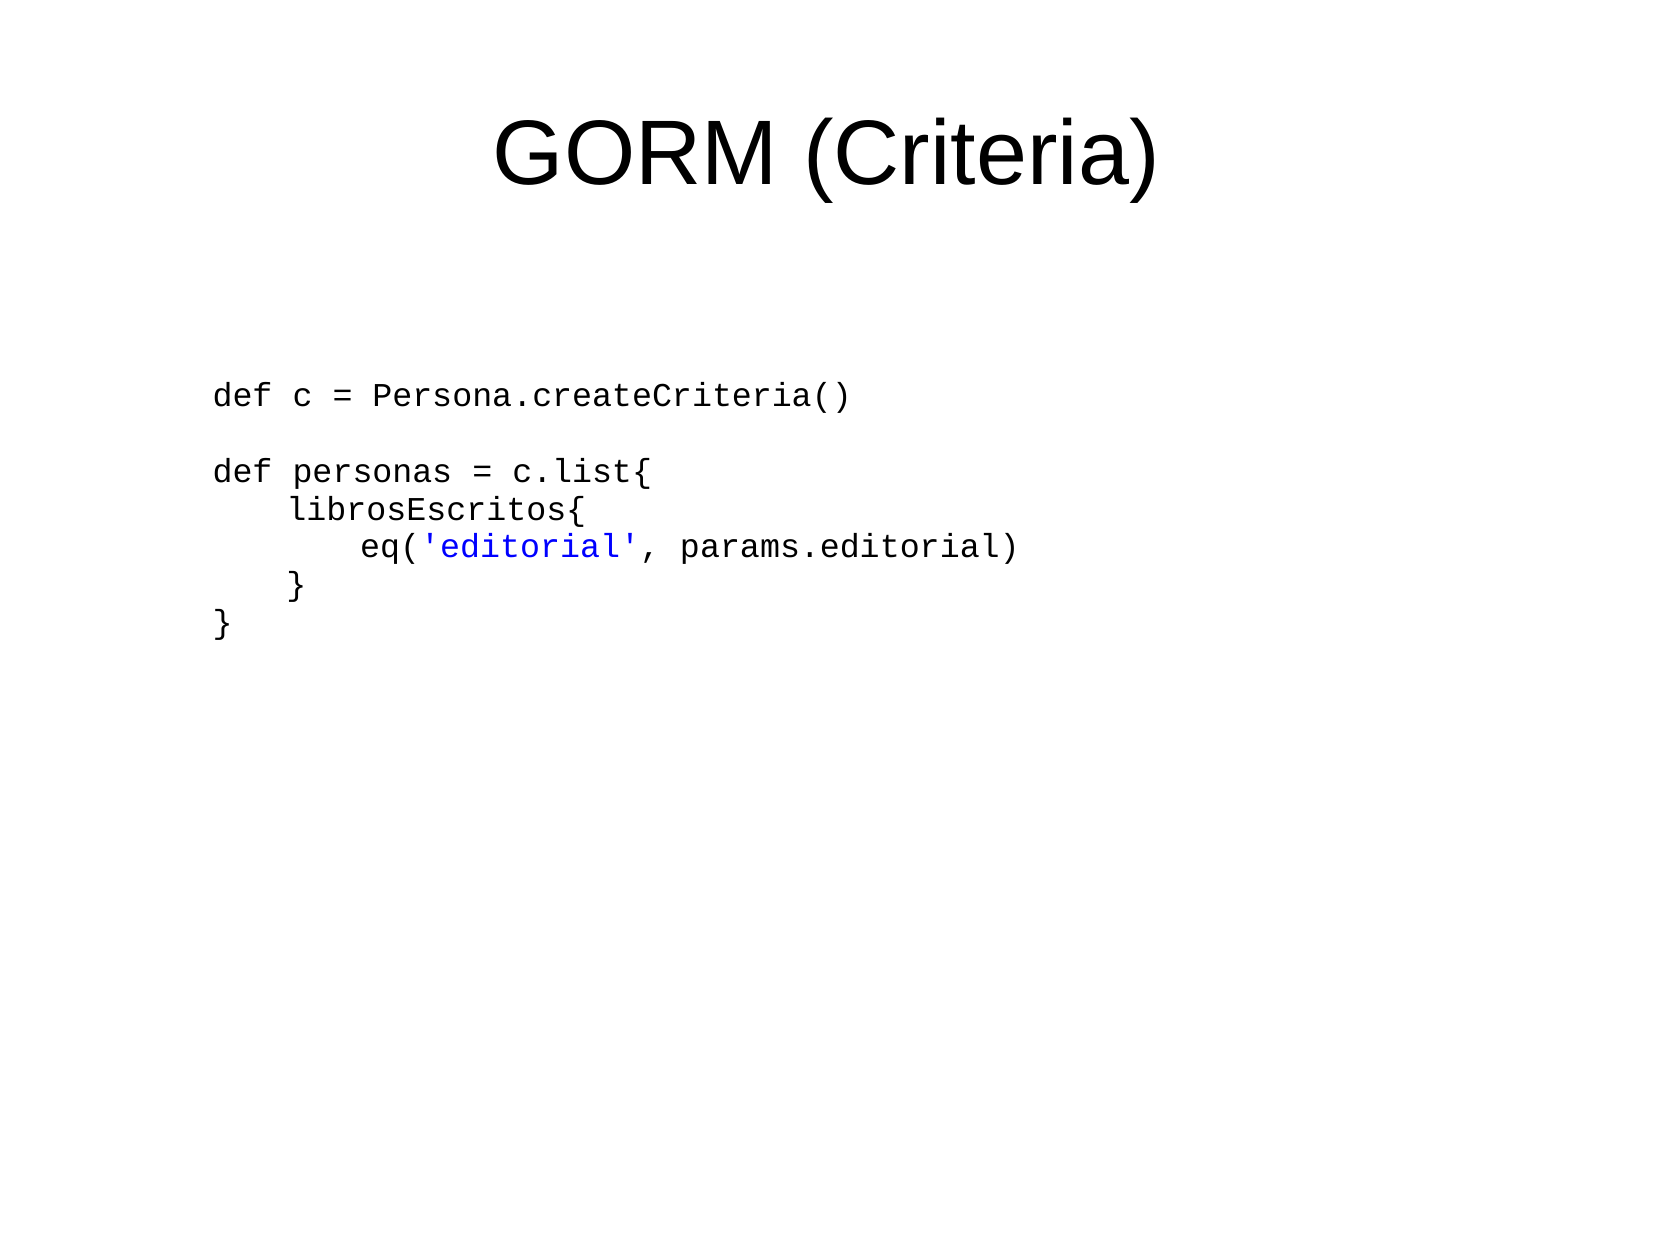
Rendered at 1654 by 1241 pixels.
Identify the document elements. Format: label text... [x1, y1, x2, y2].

subtitle def c = Persona.createCriteria() def personas = c.list{ librosEscritos{ eq('editorial', params.editorial) } } [212, 379, 1654, 1099]
title GORM (Criteria) [82, 49, 1571, 257]
